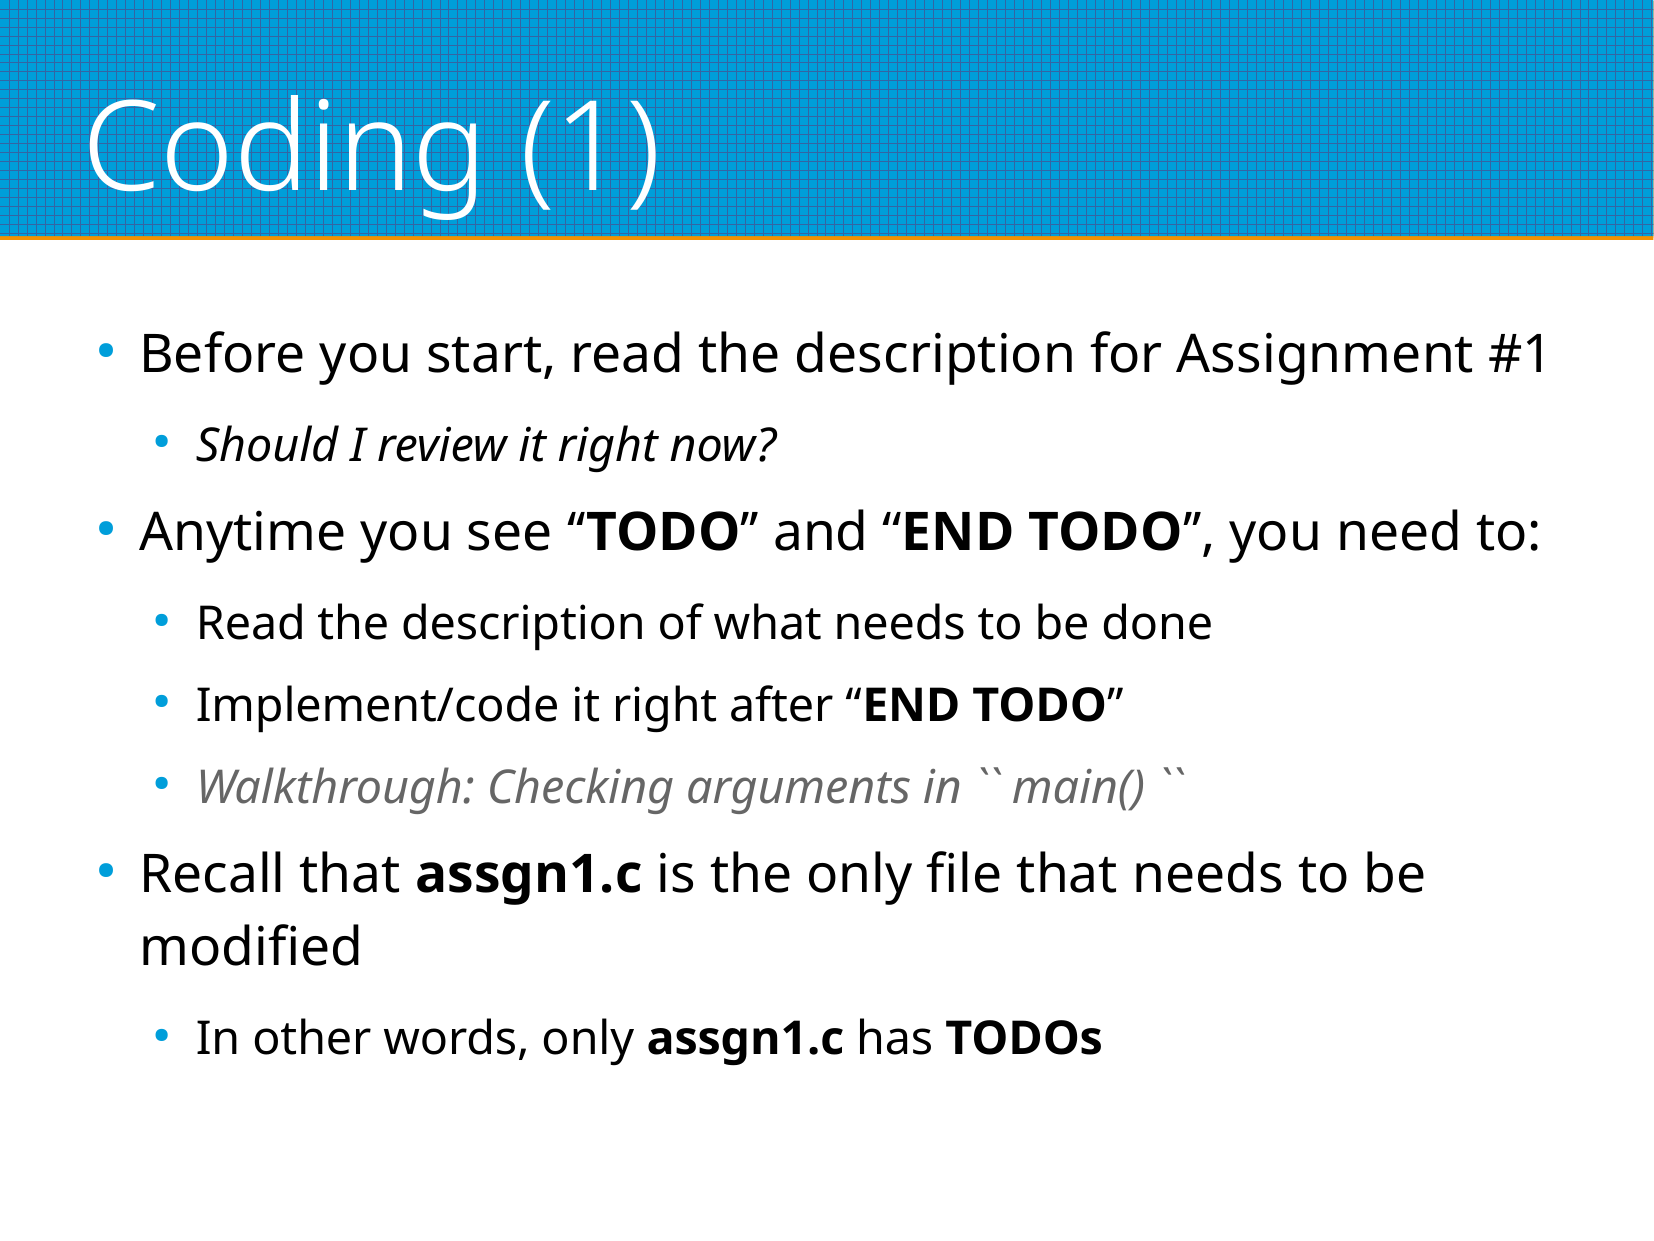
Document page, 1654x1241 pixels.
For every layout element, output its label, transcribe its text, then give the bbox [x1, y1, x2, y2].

list Before you start, read the description for Assignment #1 Should I review it right now? Anytime you see ‘‘TODO’’ and ‘‘END TODO’’, you need to: Read the description of what needs to be done Implement/code it right after ‘‘END TODO’’ Walkthrough: Checking arguments in `` main() `` Recall that assgn1.c is the only file that needs to be modified In other words, only assgn1.c has TODOs [82, 314, 1563, 1093]
title Coding (1) [82, 19, 1571, 227]
